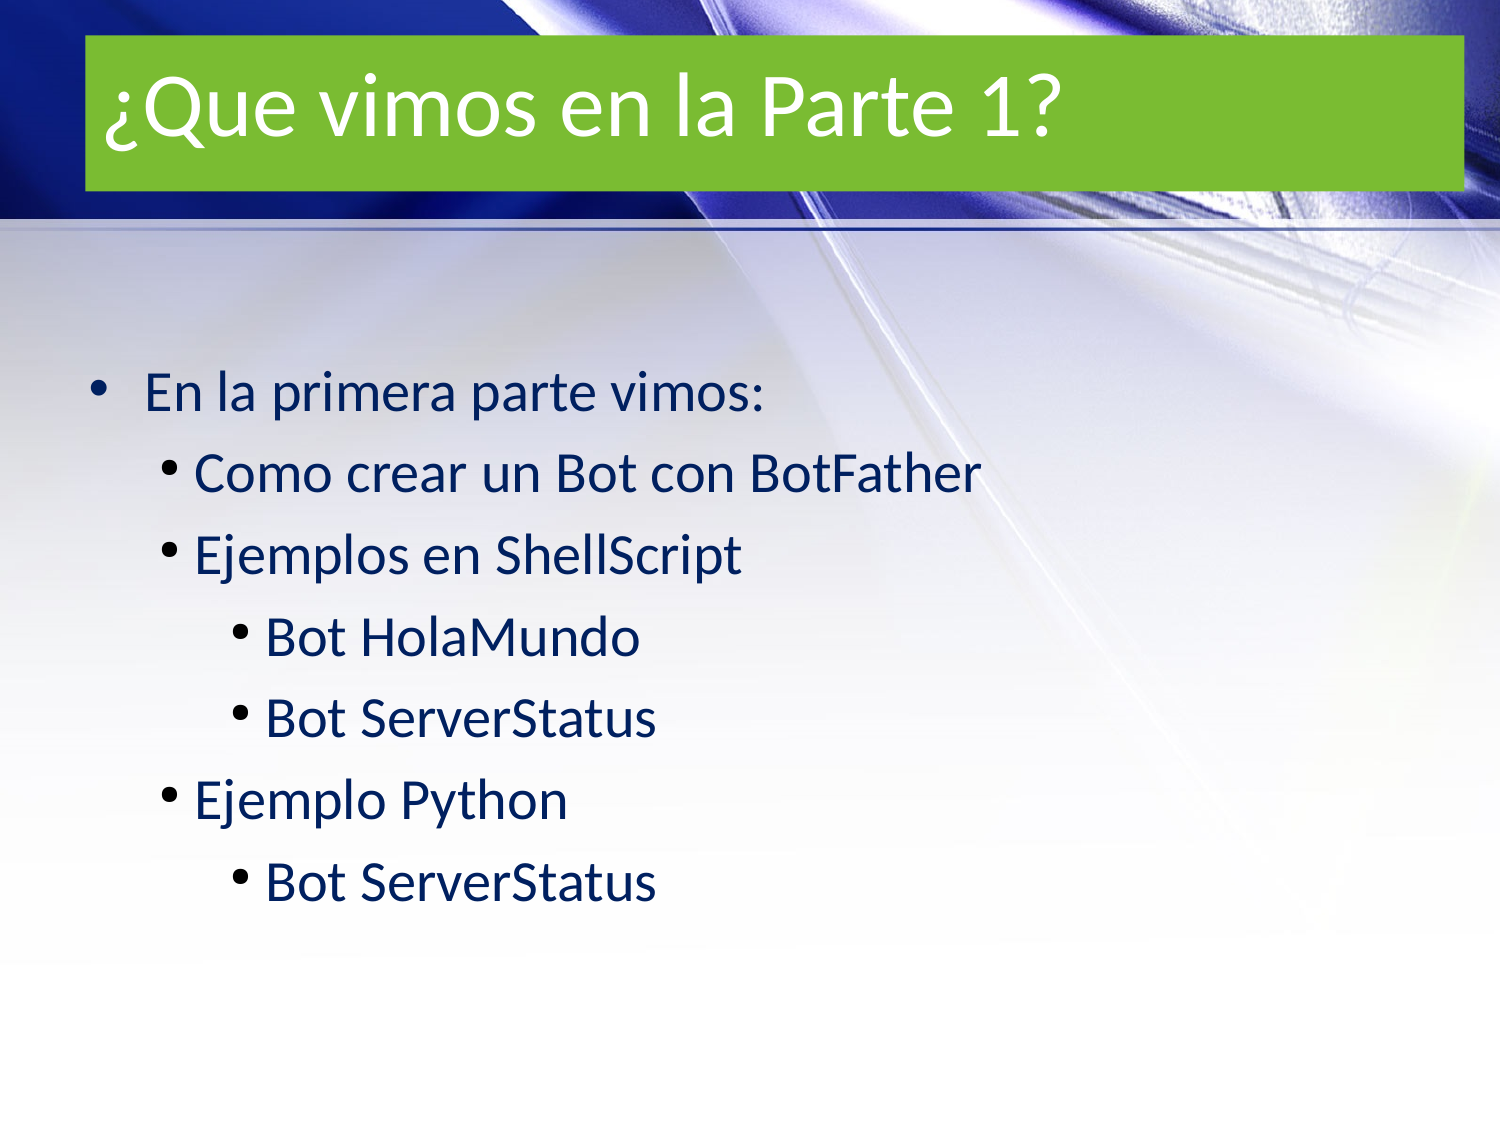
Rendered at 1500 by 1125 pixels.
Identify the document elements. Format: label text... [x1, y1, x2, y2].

picture [0, 0, 1500, 1125]
text_box En la primera parte vimos: Como crear un Bot con BotFather Ejemplos en ShellScript Bot HolaMundo Bot ServerStatus Ejemplo Python Bot ServerStatus [73, 345, 1424, 989]
text_box ¿Que vimos en la Parte 1? [85, 35, 1465, 192]
